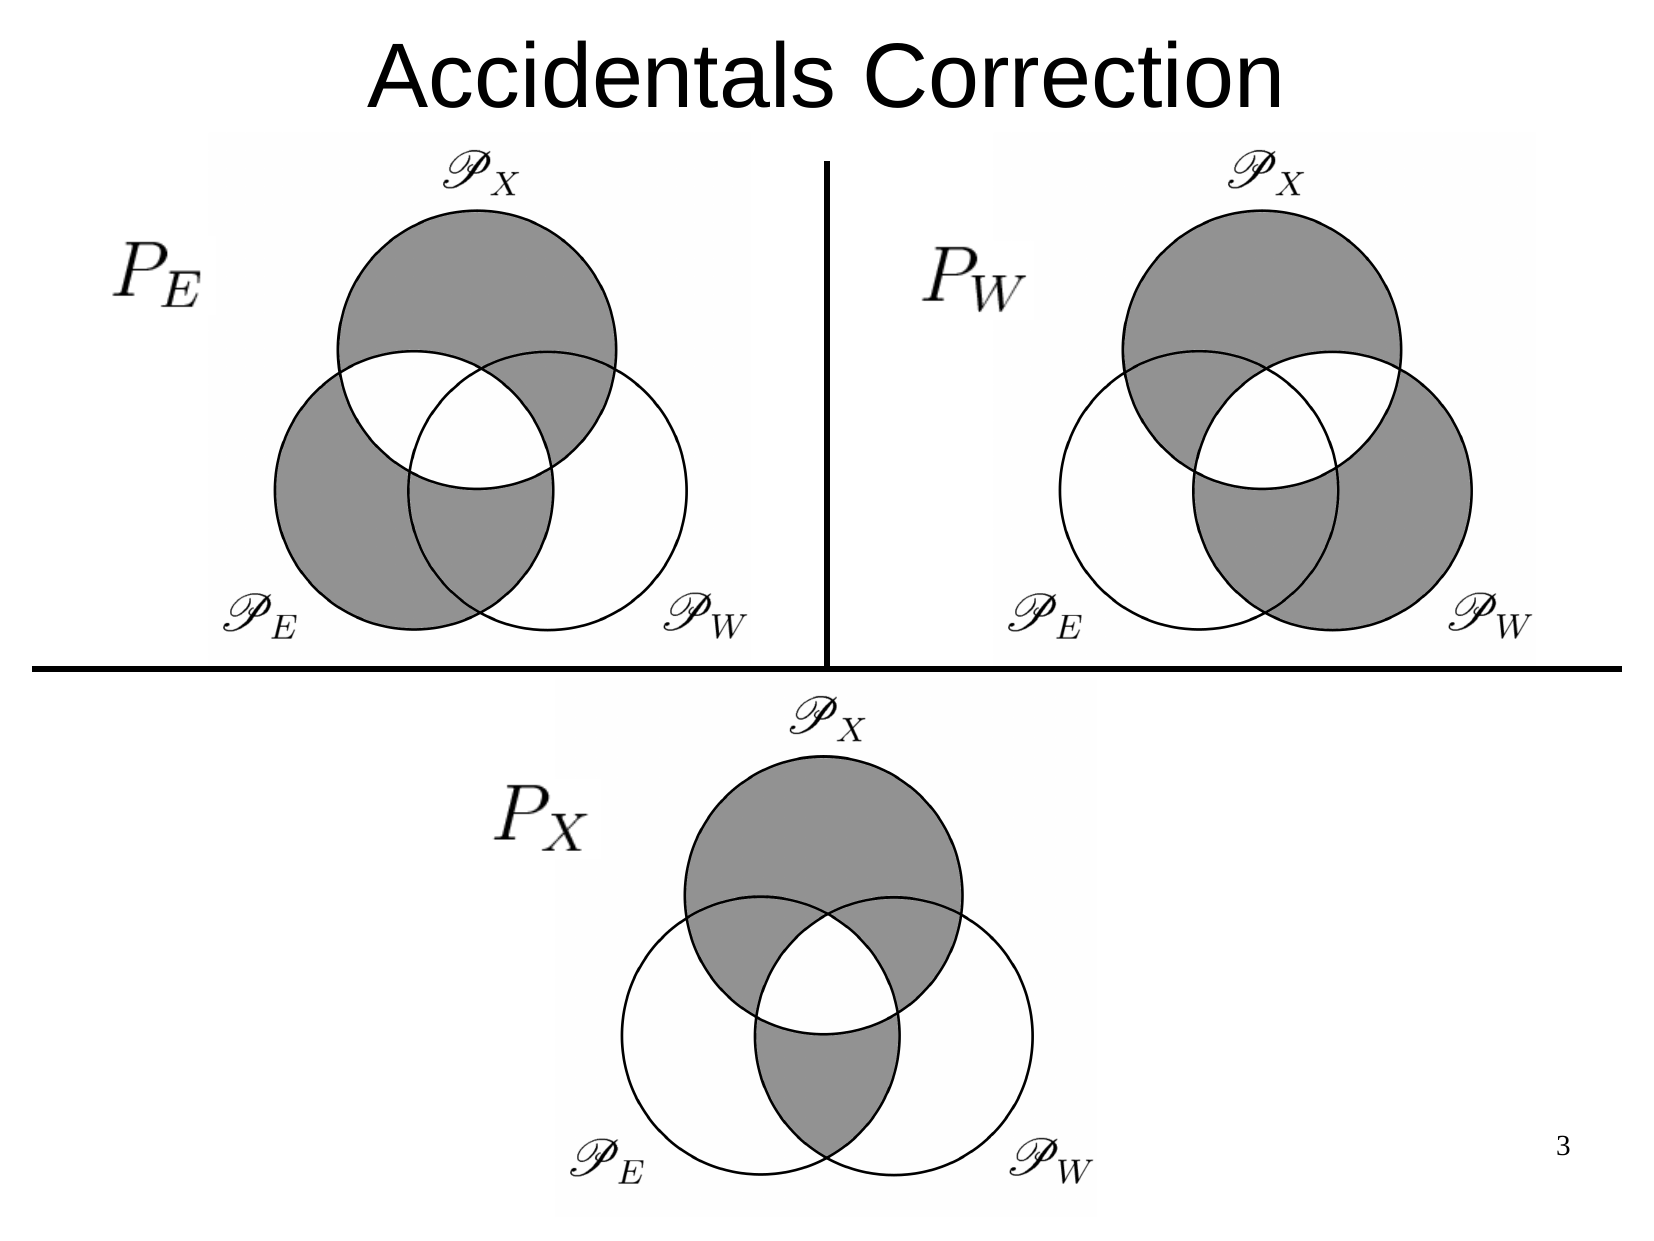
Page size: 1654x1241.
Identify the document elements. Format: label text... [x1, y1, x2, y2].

picture [482, 678, 1097, 1217]
title Accidentals Correction [82, 0, 1571, 155]
picture [916, 132, 1536, 666]
picture [105, 132, 751, 666]
